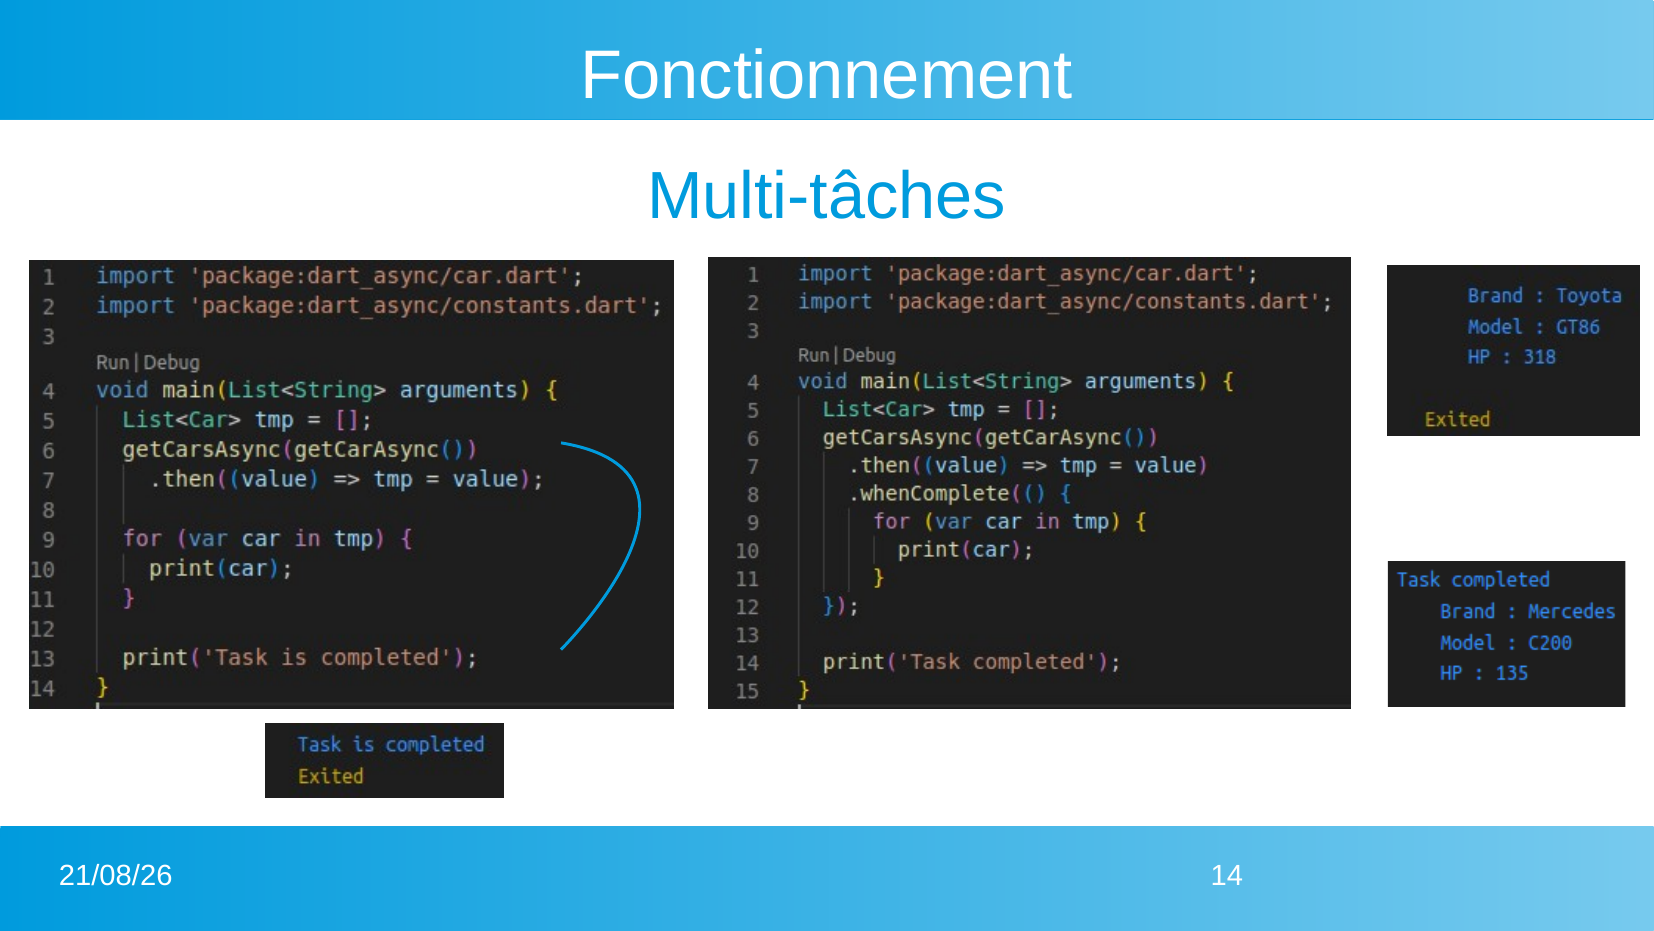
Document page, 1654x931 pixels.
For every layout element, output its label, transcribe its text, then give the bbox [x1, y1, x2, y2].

picture [265, 723, 504, 798]
picture [1387, 265, 1640, 437]
title Fonctionnement [59, 29, 1595, 108]
text_box [59, 856, 443, 916]
picture [1387, 561, 1626, 707]
text_box [1210, 856, 1595, 916]
picture [708, 257, 1351, 709]
picture [29, 260, 674, 709]
subtitle Multi-tâches [59, 147, 1595, 237]
